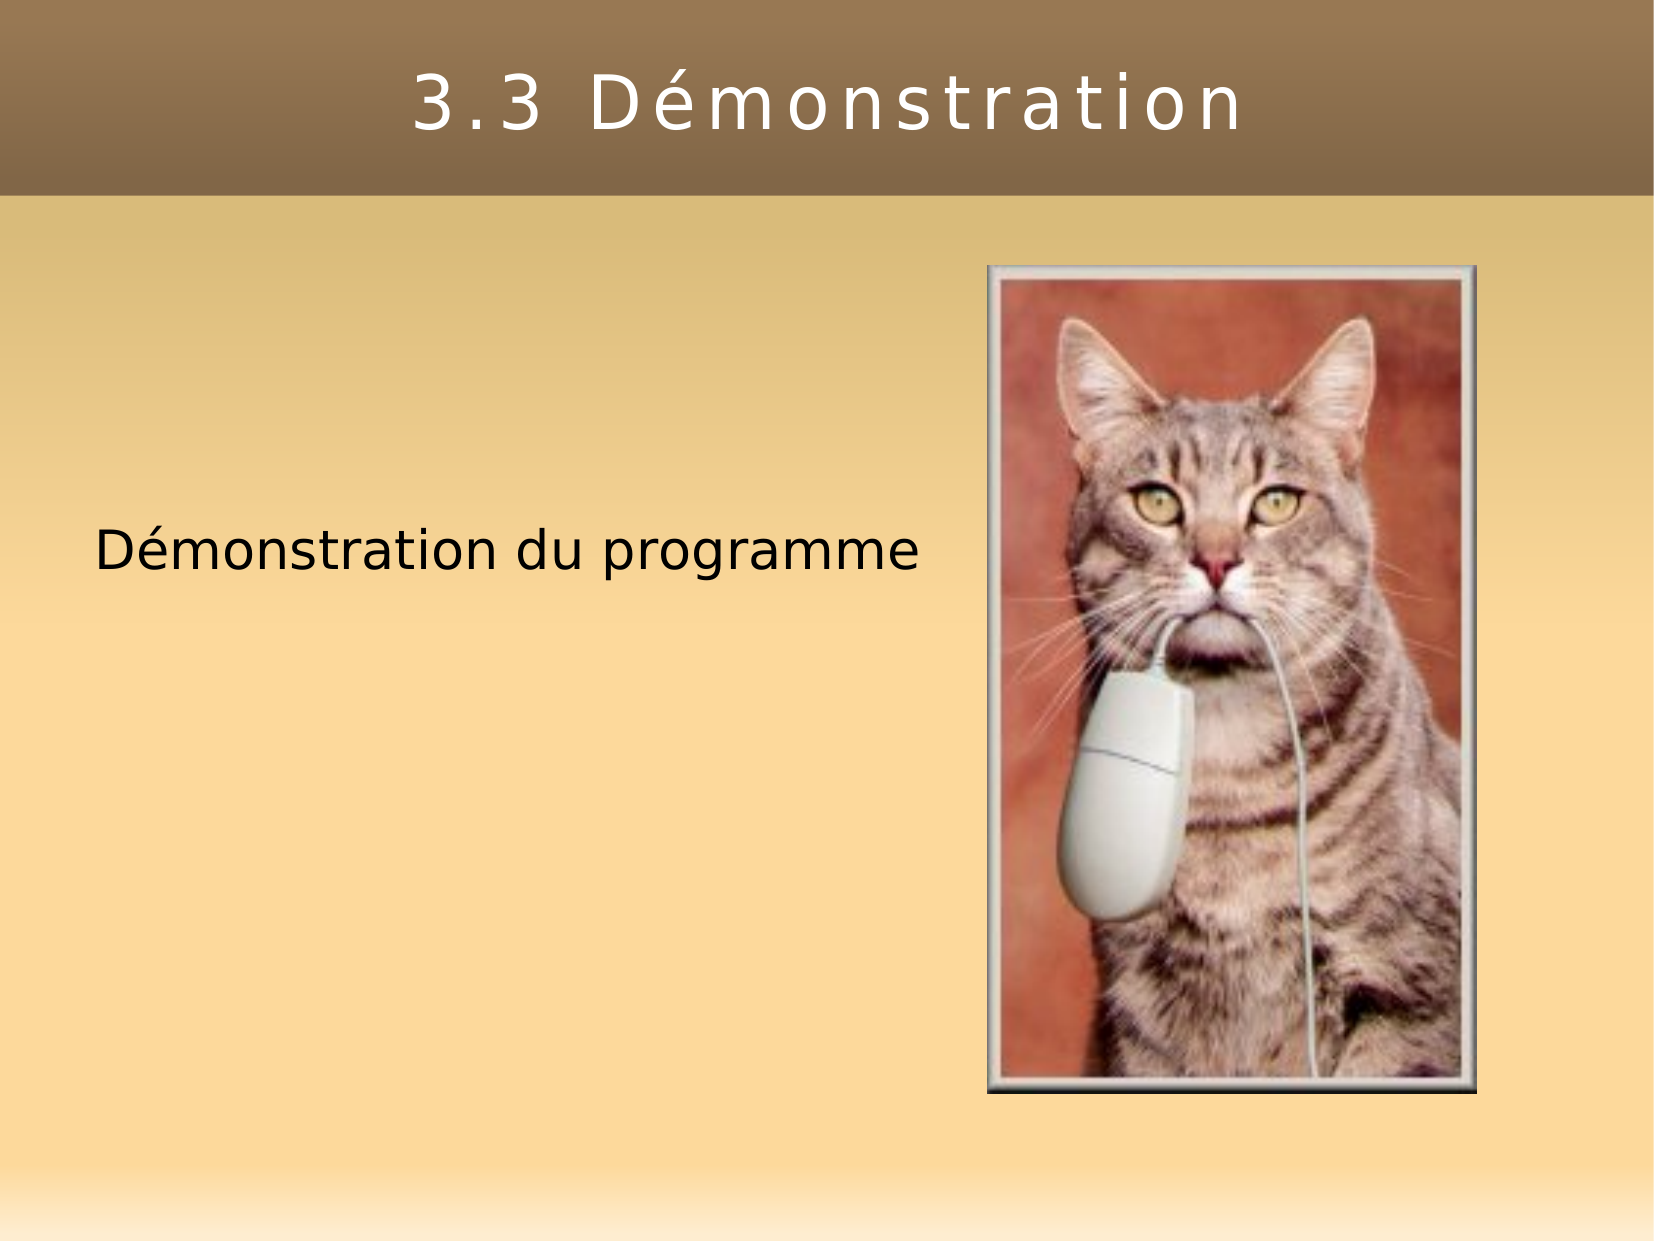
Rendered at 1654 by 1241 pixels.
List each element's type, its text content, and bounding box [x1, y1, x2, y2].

subtitle Démonstration du programme [59, 451, 928, 650]
picture [0, 0, 1654, 1241]
title 3.3 Démonstration [59, 29, 1595, 178]
